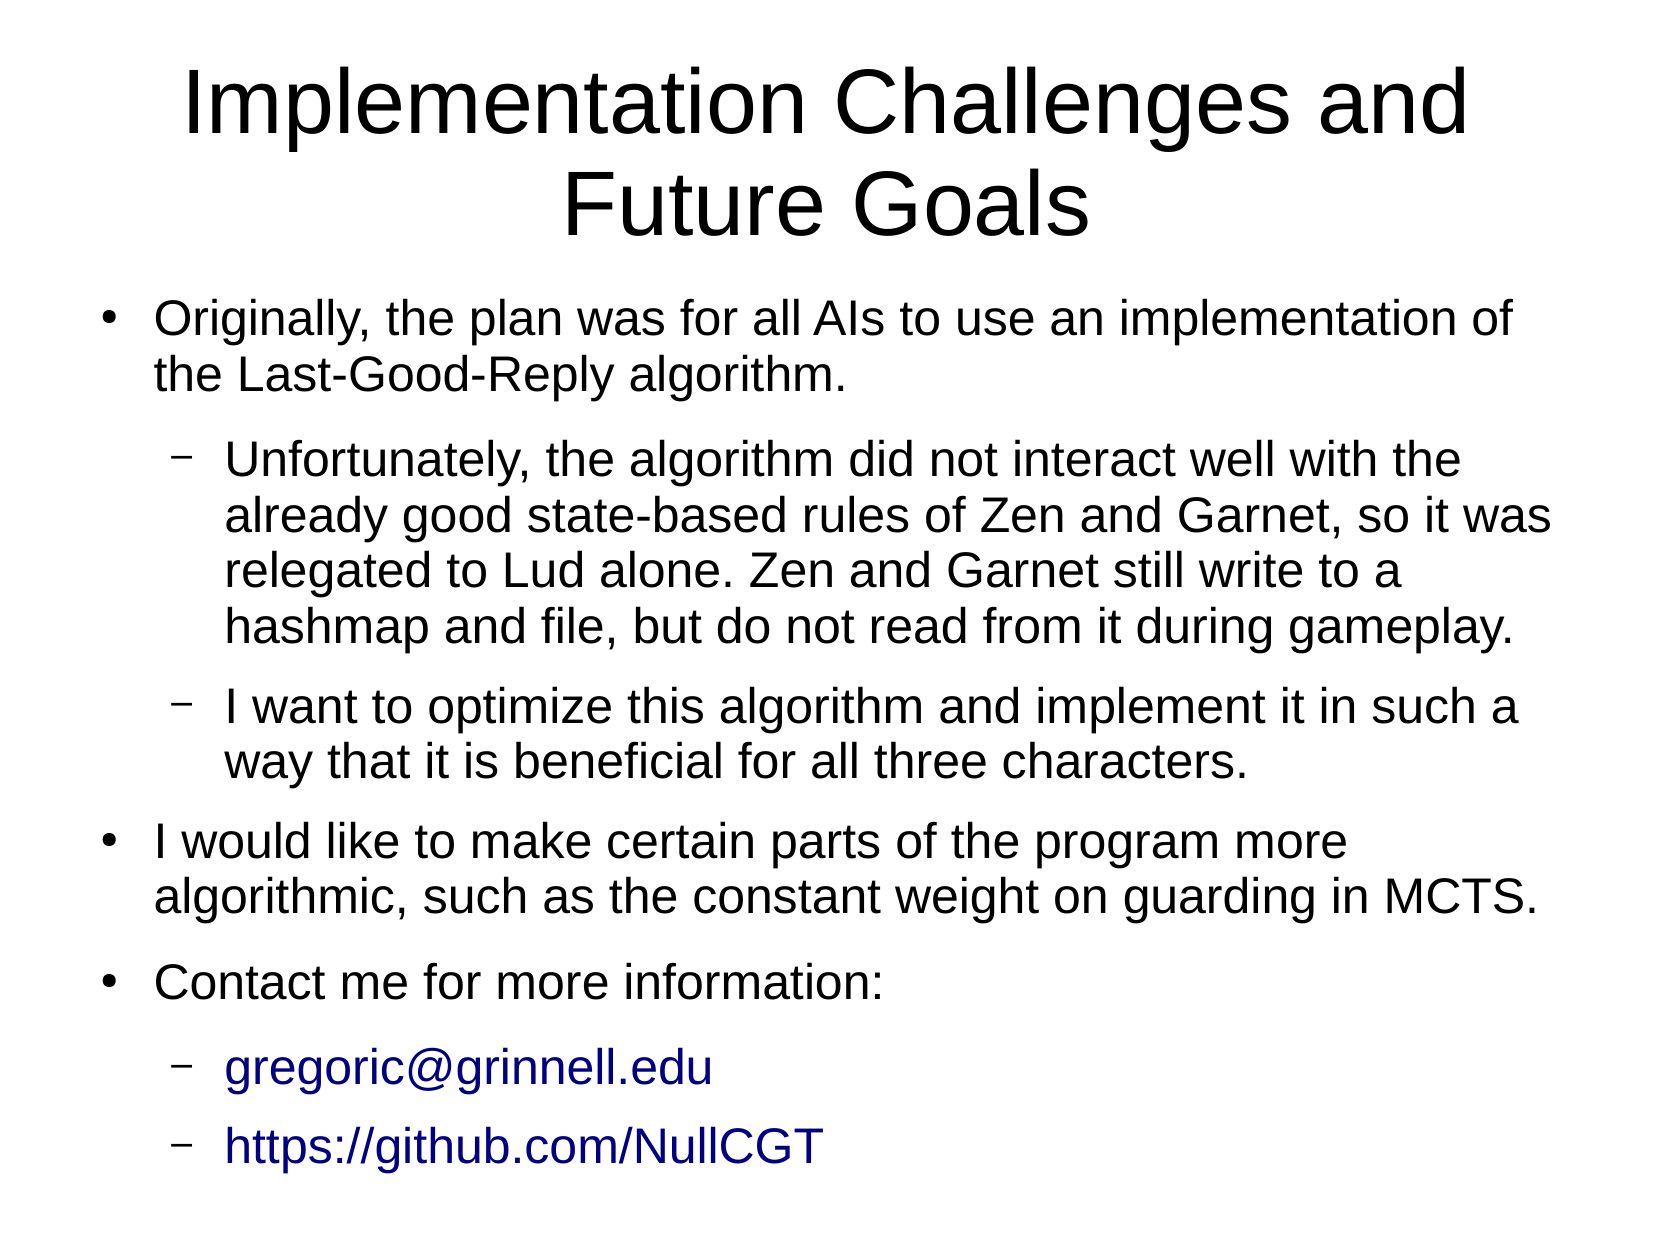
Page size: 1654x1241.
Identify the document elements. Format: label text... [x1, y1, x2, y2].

list Originally, the plan was for all AIs to use an implementation of the Last-Good-Reply algorithm. Unfortunately, the algorithm did not interact well with the already good state-based rules of Zen and Garnet, so it was relegated to Lud alone. Zen and Garnet still write to a hashmap and file, but do not read from it during gameplay. I want to optimize this algorithm and implement it in such a way that it is beneficial for all three characters. I would like to make certain parts of the program more algorithmic, such as the constant weight on guarding in MCTS. Contact me for more information: gregoric@grinnell.edu https://github.com/NullCGT [82, 290, 1571, 1175]
title Implementation Challenges and Future Goals [82, 49, 1571, 257]
